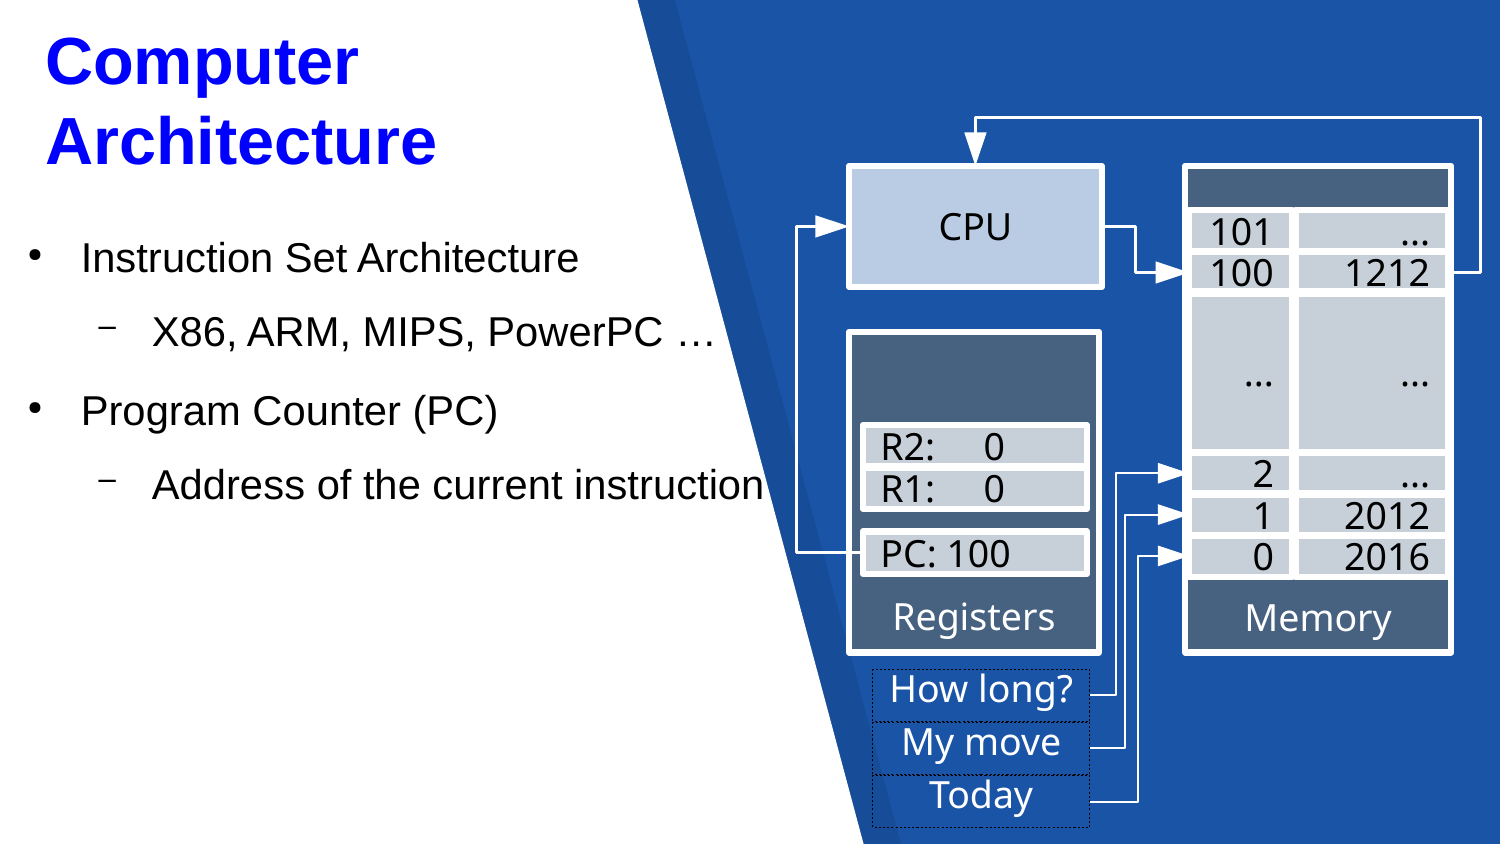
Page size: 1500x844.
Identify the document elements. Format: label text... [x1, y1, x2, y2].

text_box ... [1295, 454, 1449, 495]
text_box Registers [848, 332, 1100, 653]
title Computer Architecture [30, 113, 627, 193]
text_box Memory [1185, 273, 1189, 472]
text_box 2012 [1295, 495, 1449, 536]
text_box My move [872, 722, 1090, 775]
text_box 2016 [1295, 536, 1449, 578]
text_box 2 [1189, 454, 1292, 495]
text_box 100 [1189, 253, 1292, 294]
text_box 1212 [1295, 253, 1449, 294]
text_box ... [1189, 294, 1292, 454]
text_box Memory [1185, 474, 1189, 514]
text_box Today [872, 775, 1090, 828]
text_box Memory [1185, 165, 1452, 653]
text_box PC: 100 [862, 531, 1088, 574]
text_box R1: 0 [862, 468, 1088, 509]
text_box 1 [1189, 495, 1292, 536]
text_box R2: 0 [862, 425, 1088, 468]
text_box Memory [1185, 515, 1189, 555]
text_box ... [1295, 209, 1449, 253]
text_box How long? [872, 669, 1090, 722]
text_box 101 [1189, 209, 1292, 253]
list Instruction Set Architecture X86, ARM, MIPS, PowerPC … Program Counter (PC) Address of the current instruction [0, 215, 797, 611]
text_box ... [1295, 294, 1449, 454]
text_box CPU [849, 165, 1102, 287]
text_box 0 [1189, 536, 1292, 578]
